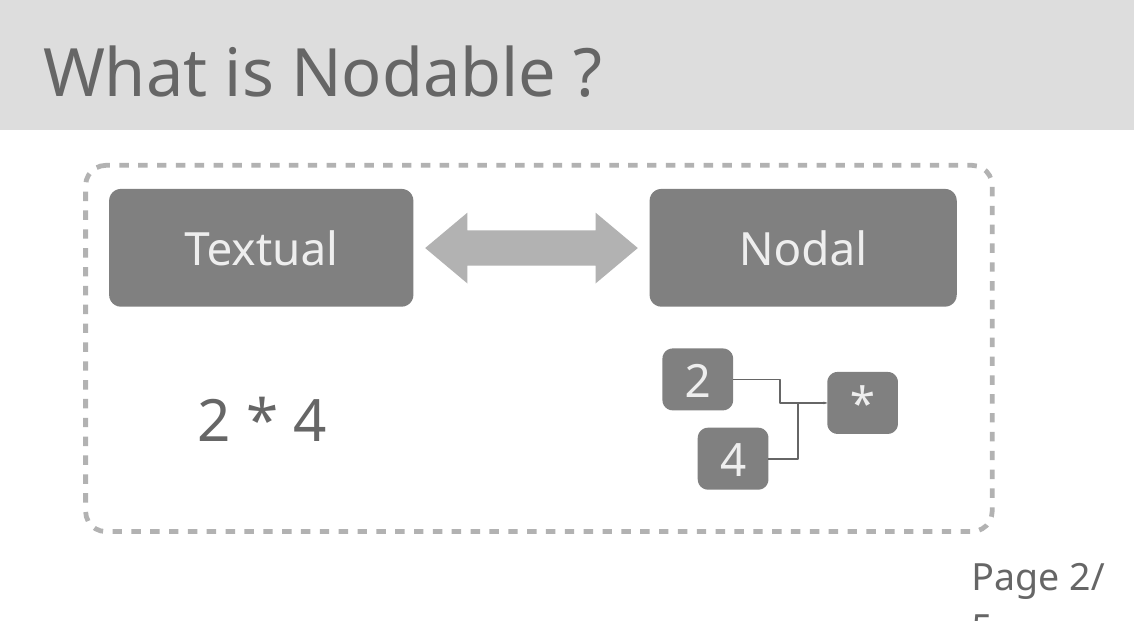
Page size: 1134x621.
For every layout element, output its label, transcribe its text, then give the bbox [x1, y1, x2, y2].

text_box [0, 0, 1134, 130]
text_box * [827, 371, 898, 434]
text_box Page <numéro>/5 [956, 543, 1123, 621]
text_box What is Nodable ? [28, 17, 535, 115]
text_box 2 [662, 348, 734, 411]
text_box Textual [109, 188, 414, 307]
text_box [425, 212, 638, 284]
text_box Nodal [649, 188, 957, 307]
text_box 4 [697, 427, 769, 490]
text_box 2 * 4 [144, 371, 380, 461]
